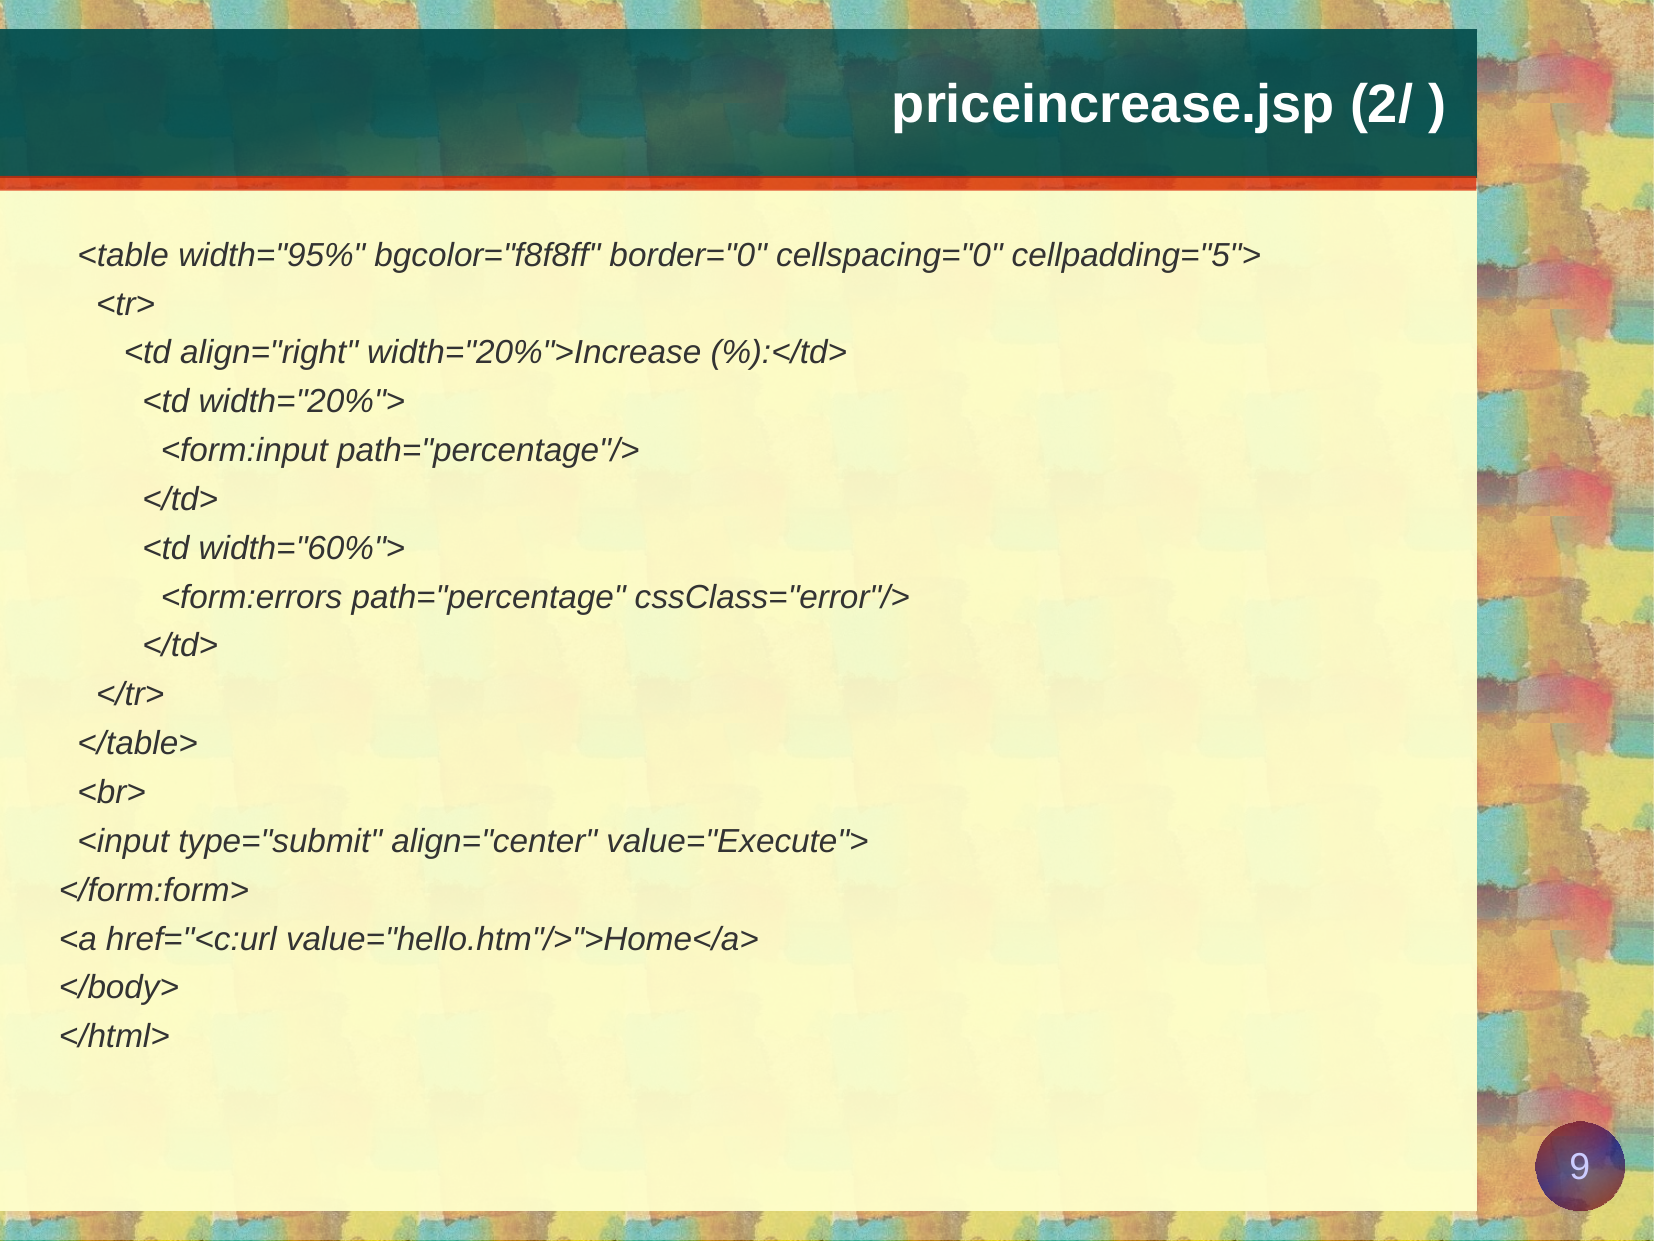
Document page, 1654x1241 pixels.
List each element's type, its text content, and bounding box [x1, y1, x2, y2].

title priceincrease.jsp (2/ ) [29, 59, 1447, 148]
list <table width="95%" bgcolor="f8f8ff" border="0" cellspacing="0" cellpadding="5"> <tr> <td align="right" width="20%">Increase (%):</td> <td width="20%"> <form:input path="percentage"/> </td> <td width="60%"> <form:errors path="percentage" cssClass="error"/> </td> </tr> </table> <br> <input type="submit" align="center" value="Execute"> </form:form> <a href="<c:url value="hello.htm"/>">Home</a> </body> </html> [59, 236, 1418, 1199]
